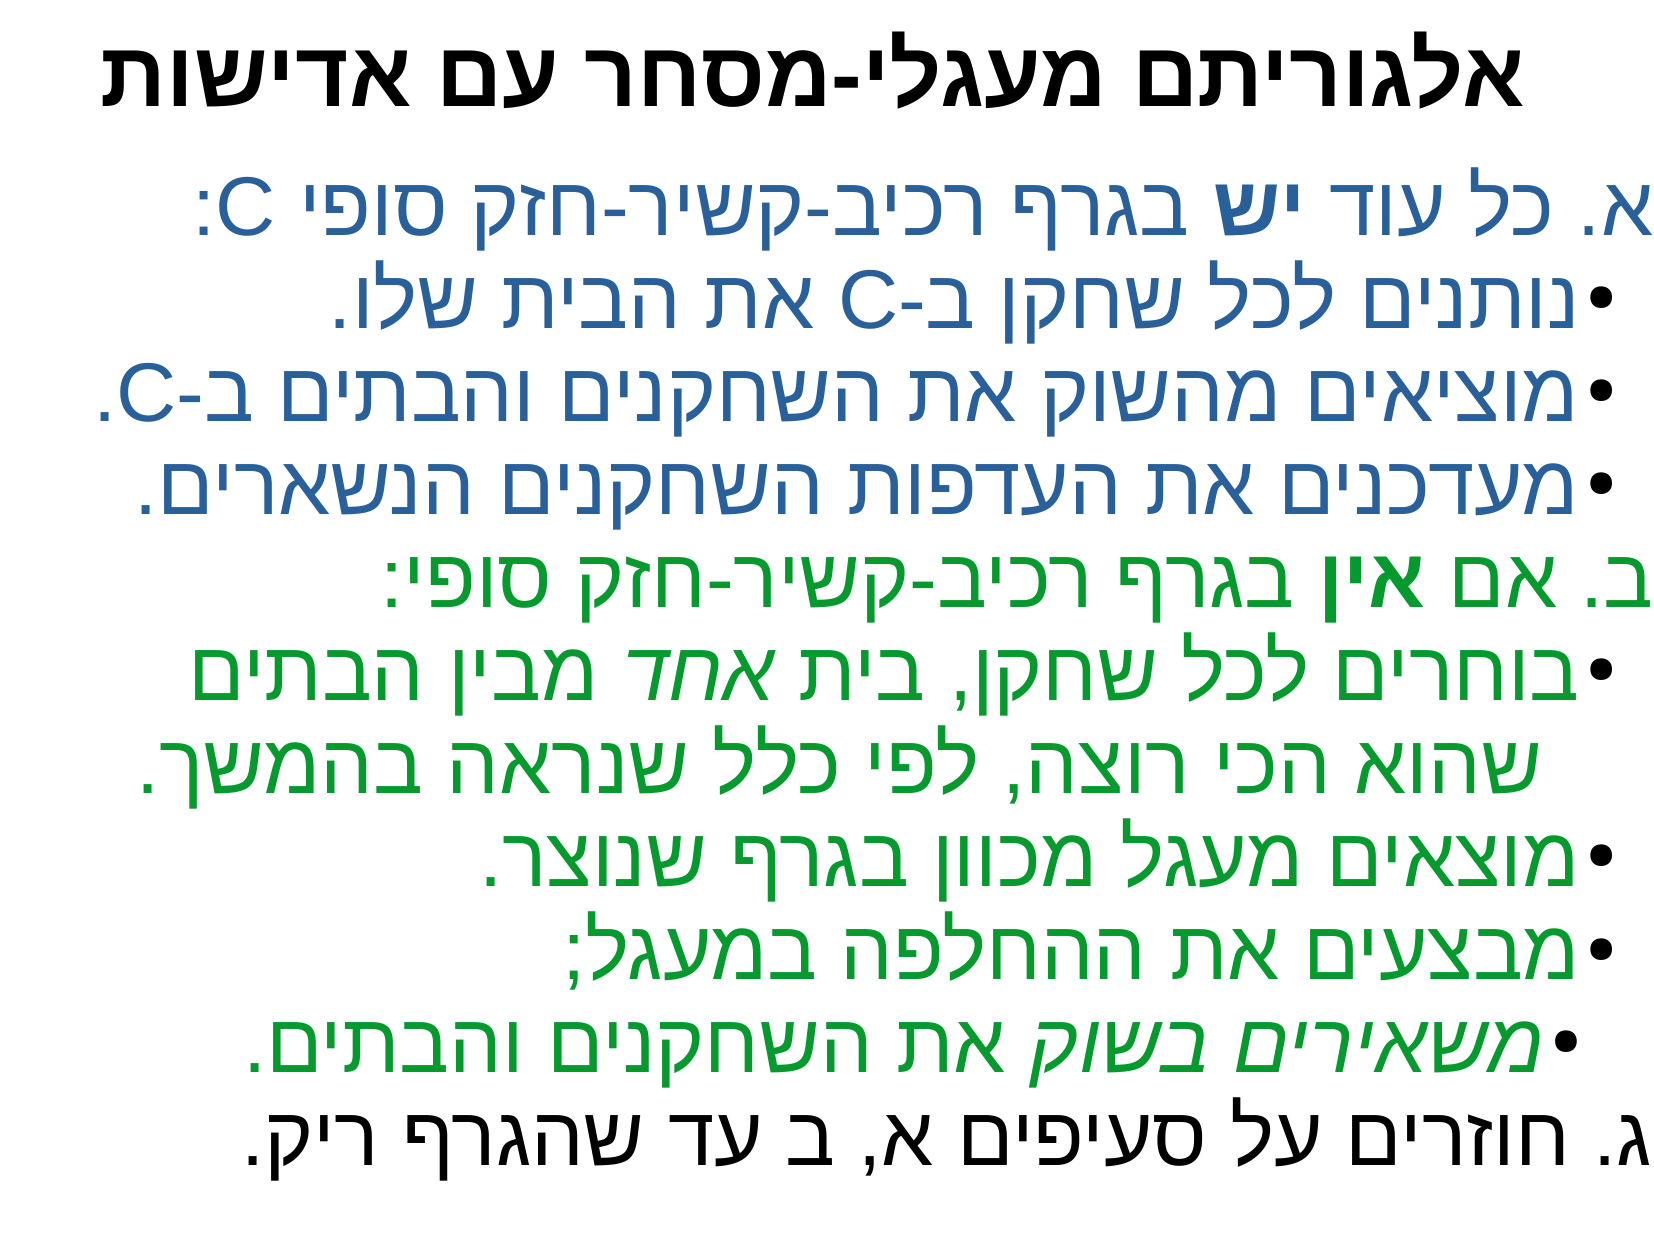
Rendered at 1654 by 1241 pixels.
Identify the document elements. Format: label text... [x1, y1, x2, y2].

text_box א. כל עוד יש בגרף רכיב-קשיר-חזק סופי C: נותנים לכל שחקן ב-C את הבית שלו. מוציאים מהשוק את השחקנים והבתים ב-C. מעדכנים את העדפות השחקנים הנשארים. ב. אם אין בגרף רכיב-קשיר-חזק סופי: בוחרים לכל שחקן, בית אחד מבין הבתים שהוא הכי רוצה, לפי כלל שנראה בהמשך. מוצאים מעגל מכוון בגרף שנוצר. מבצעים את ההחלפה במעגל; משאירים בשוק את השחקנים והבתים. ג. חוזרים על סעיפים א, ב עד שהגרף ריק. [0, 153, 1654, 1192]
title אלגוריתם מעגלי-מסחר עם אדישות [97, 0, 1531, 151]
